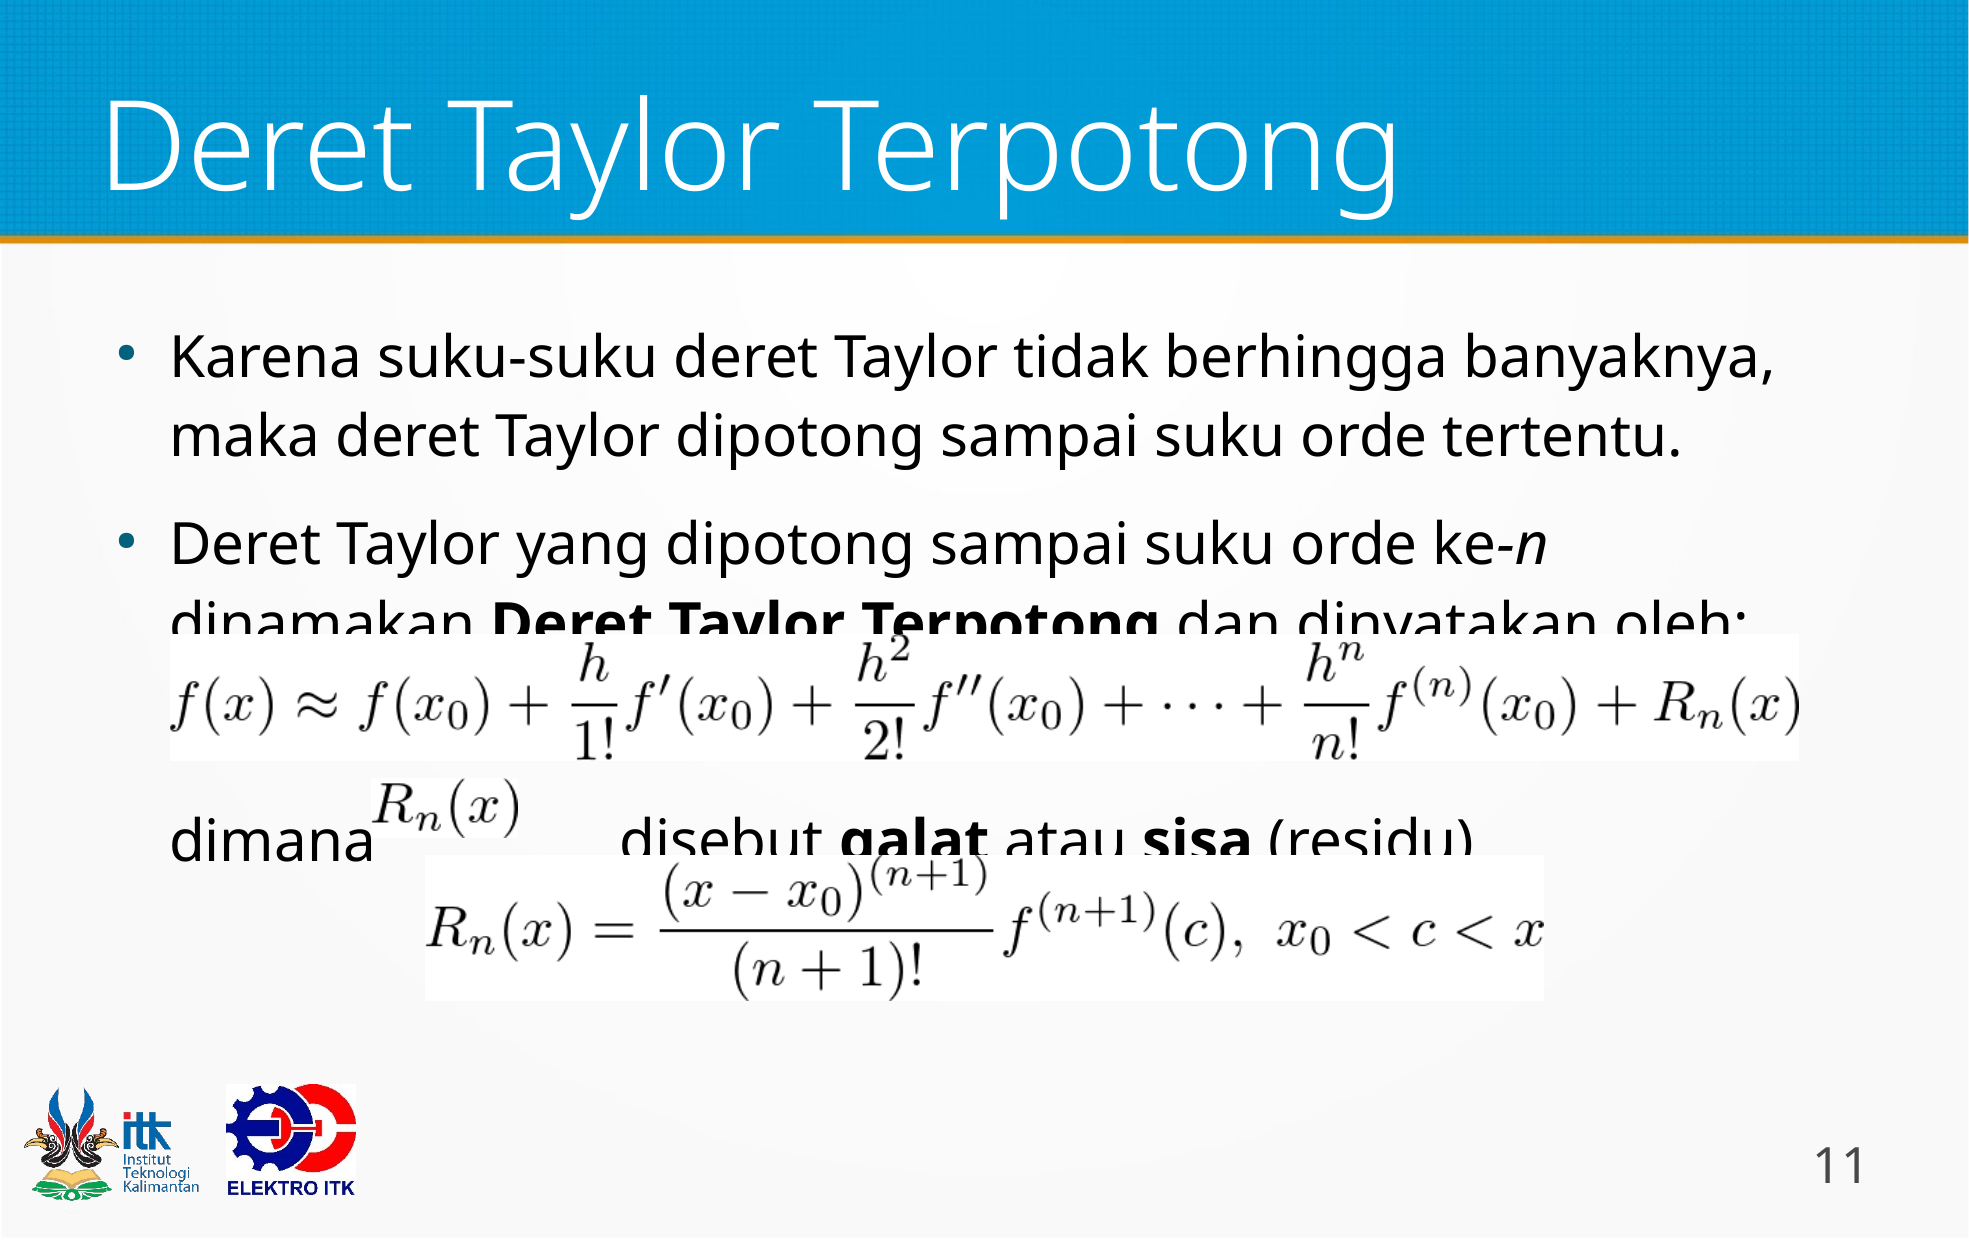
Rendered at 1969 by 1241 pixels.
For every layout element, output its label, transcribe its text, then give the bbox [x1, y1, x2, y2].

title Deret Taylor Terpotong [98, 19, 1870, 227]
picture [0, 233, 1969, 1241]
list Karena suku-suku deret Taylor tidak berhingga banyaknya, maka deret Taylor dipotong sampai suku orde tertentu. Deret Taylor yang dipotong sampai suku orde ke-n dinamakan Deret Taylor Terpotong dan dinyatakan oleh: dimana disebut galat atau sisa (residu) [98, 315, 1861, 1081]
